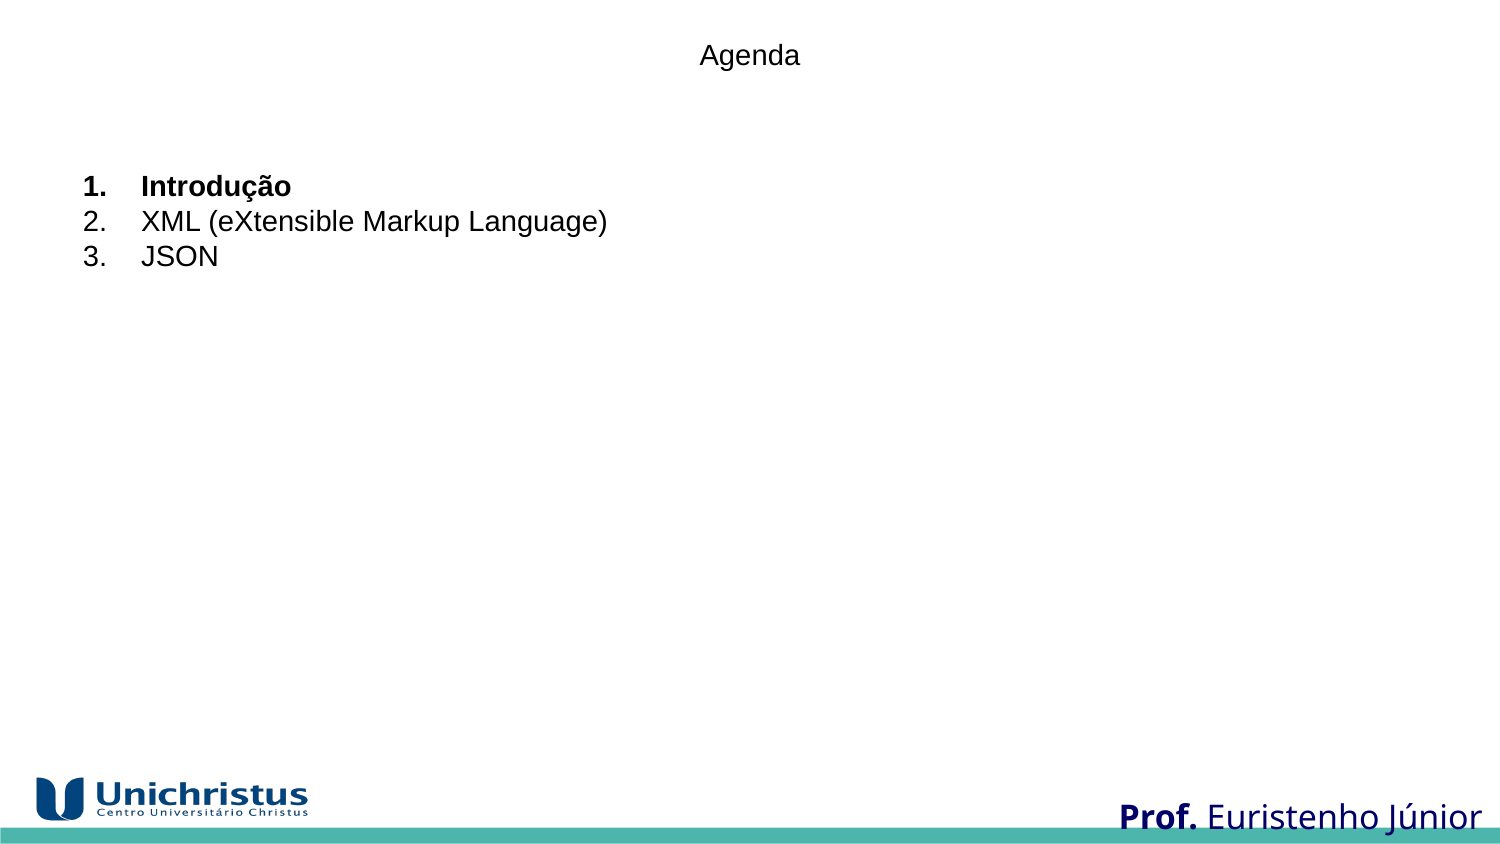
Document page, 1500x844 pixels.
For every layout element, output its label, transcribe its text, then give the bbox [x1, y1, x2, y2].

title Agenda [51, 20, 1449, 137]
picture [32, 775, 312, 822]
list Introdução XML (eXtensible Markup Language) JSON [51, 152, 1449, 750]
